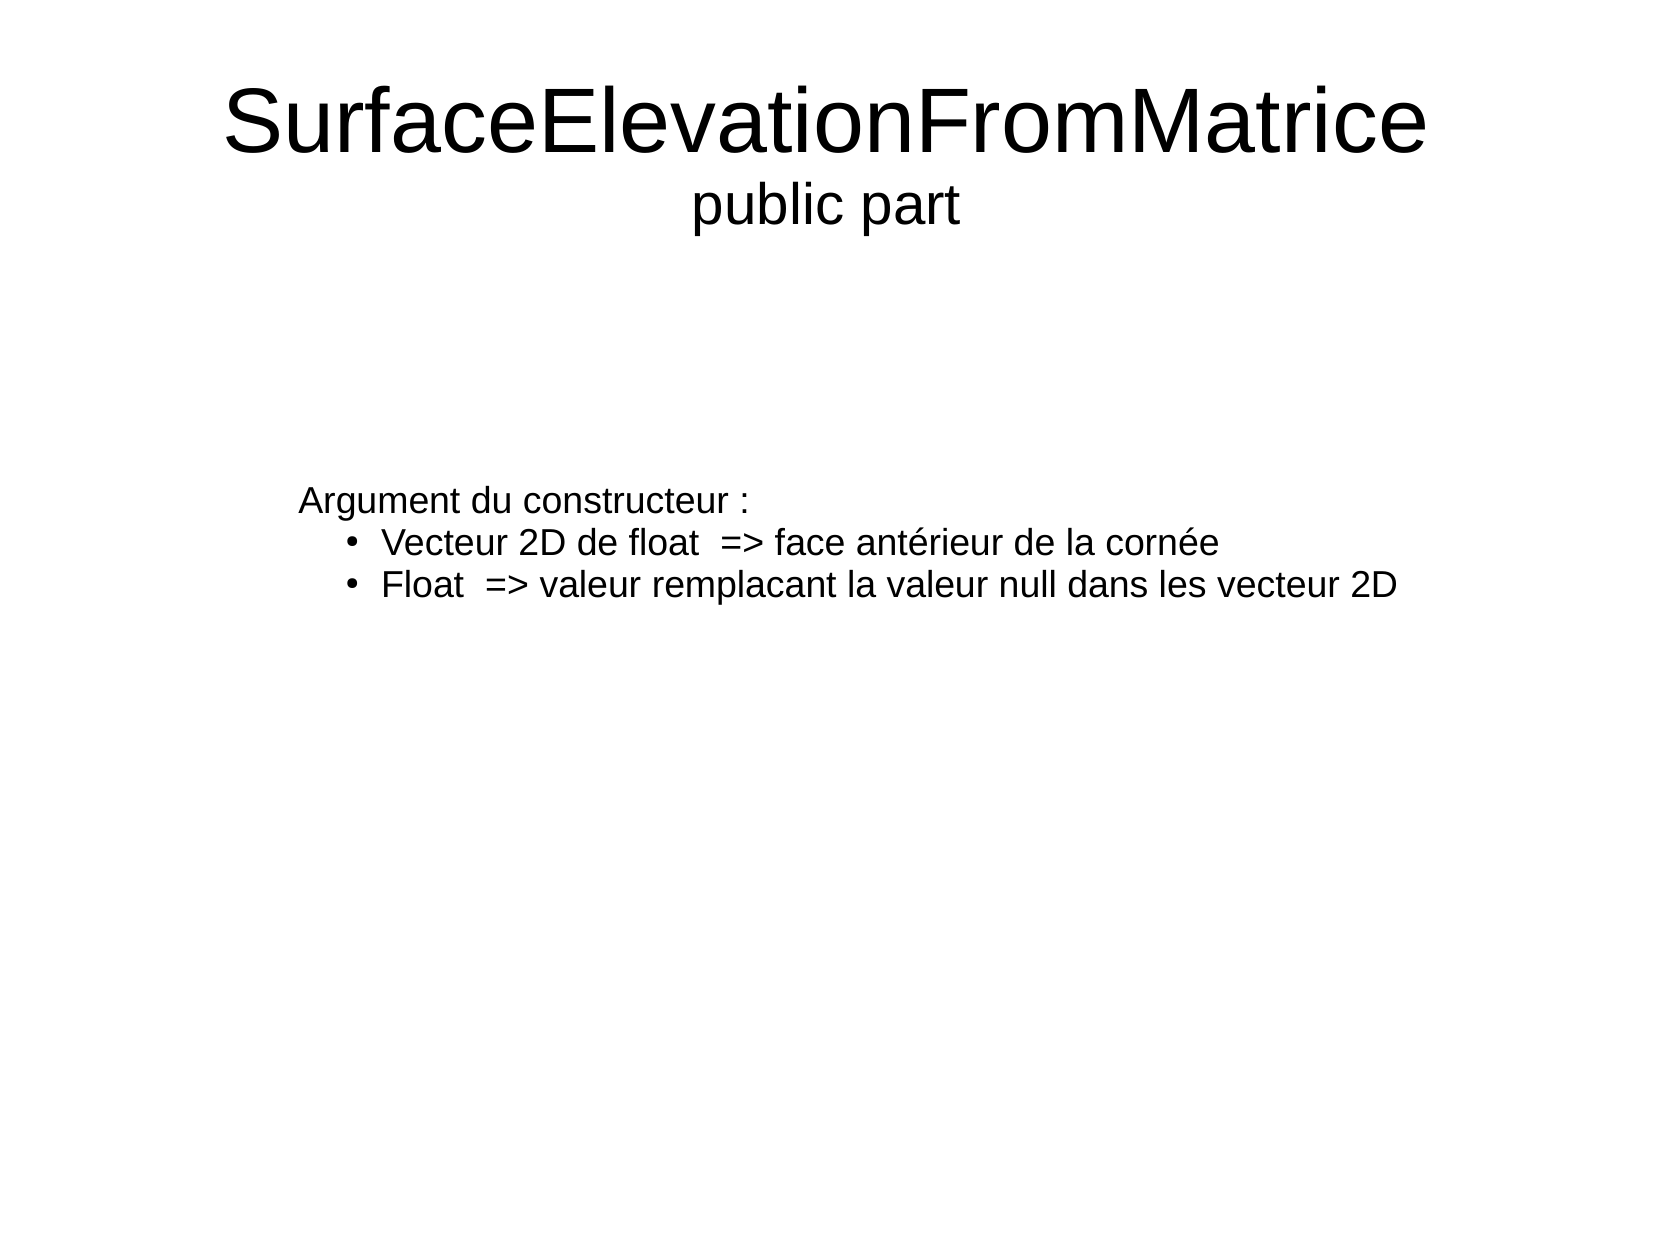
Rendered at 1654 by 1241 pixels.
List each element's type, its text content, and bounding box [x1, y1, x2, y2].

title SurfaceElevationFromMatrice public part [82, 49, 1571, 257]
text_box Argument du constructeur : Vecteur 2D de float => face antérieur de la cornée Float => valeur remplacant la valeur null dans les vecteur 2D [283, 472, 1453, 782]
